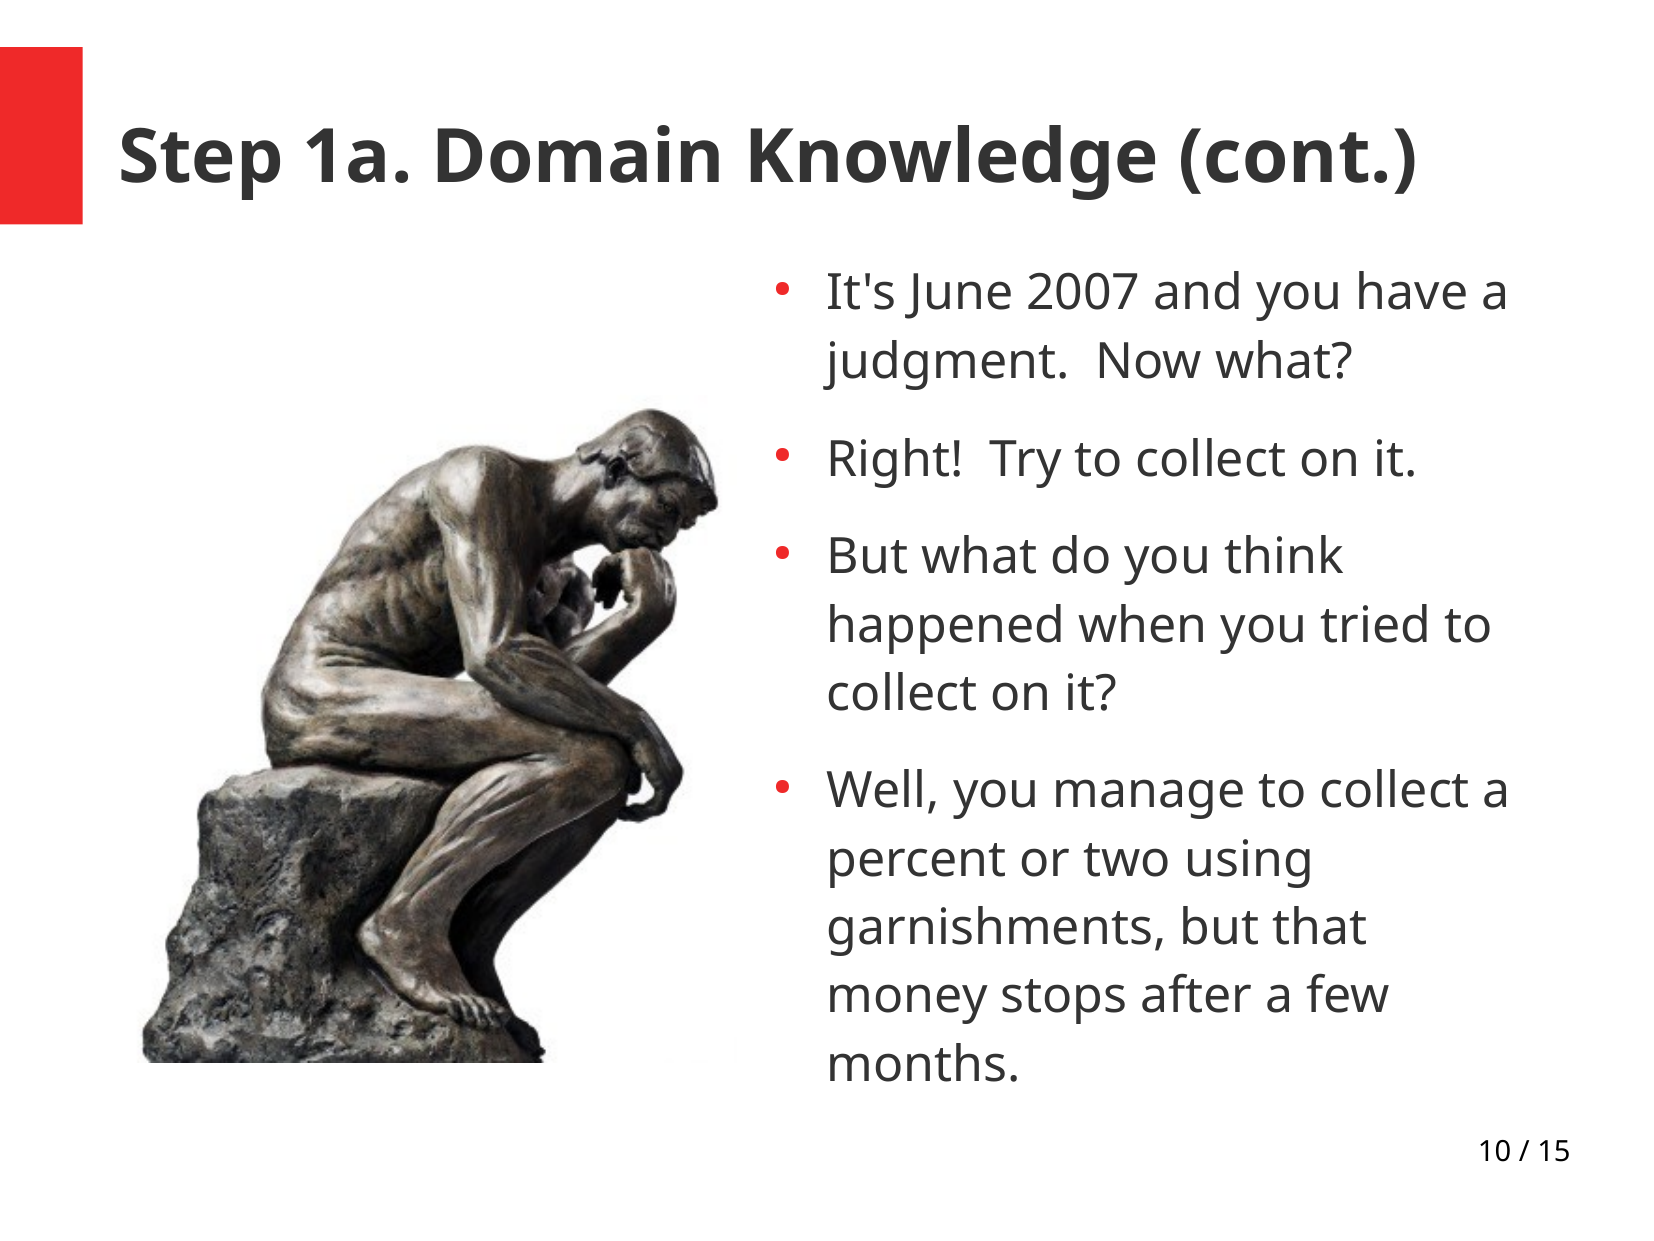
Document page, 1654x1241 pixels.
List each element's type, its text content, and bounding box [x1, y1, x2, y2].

picture [134, 366, 737, 1063]
list It's June 2007 and you have a judgment. Now what? Right! Try to collect on it. But what do you think happened when you tried to collect on it? Well, you manage to collect a percent or two using garnishments, but that money stops after a few months. [755, 256, 1536, 1074]
title Step 1a. Domain Knowledge (cont.) [118, 49, 1571, 257]
